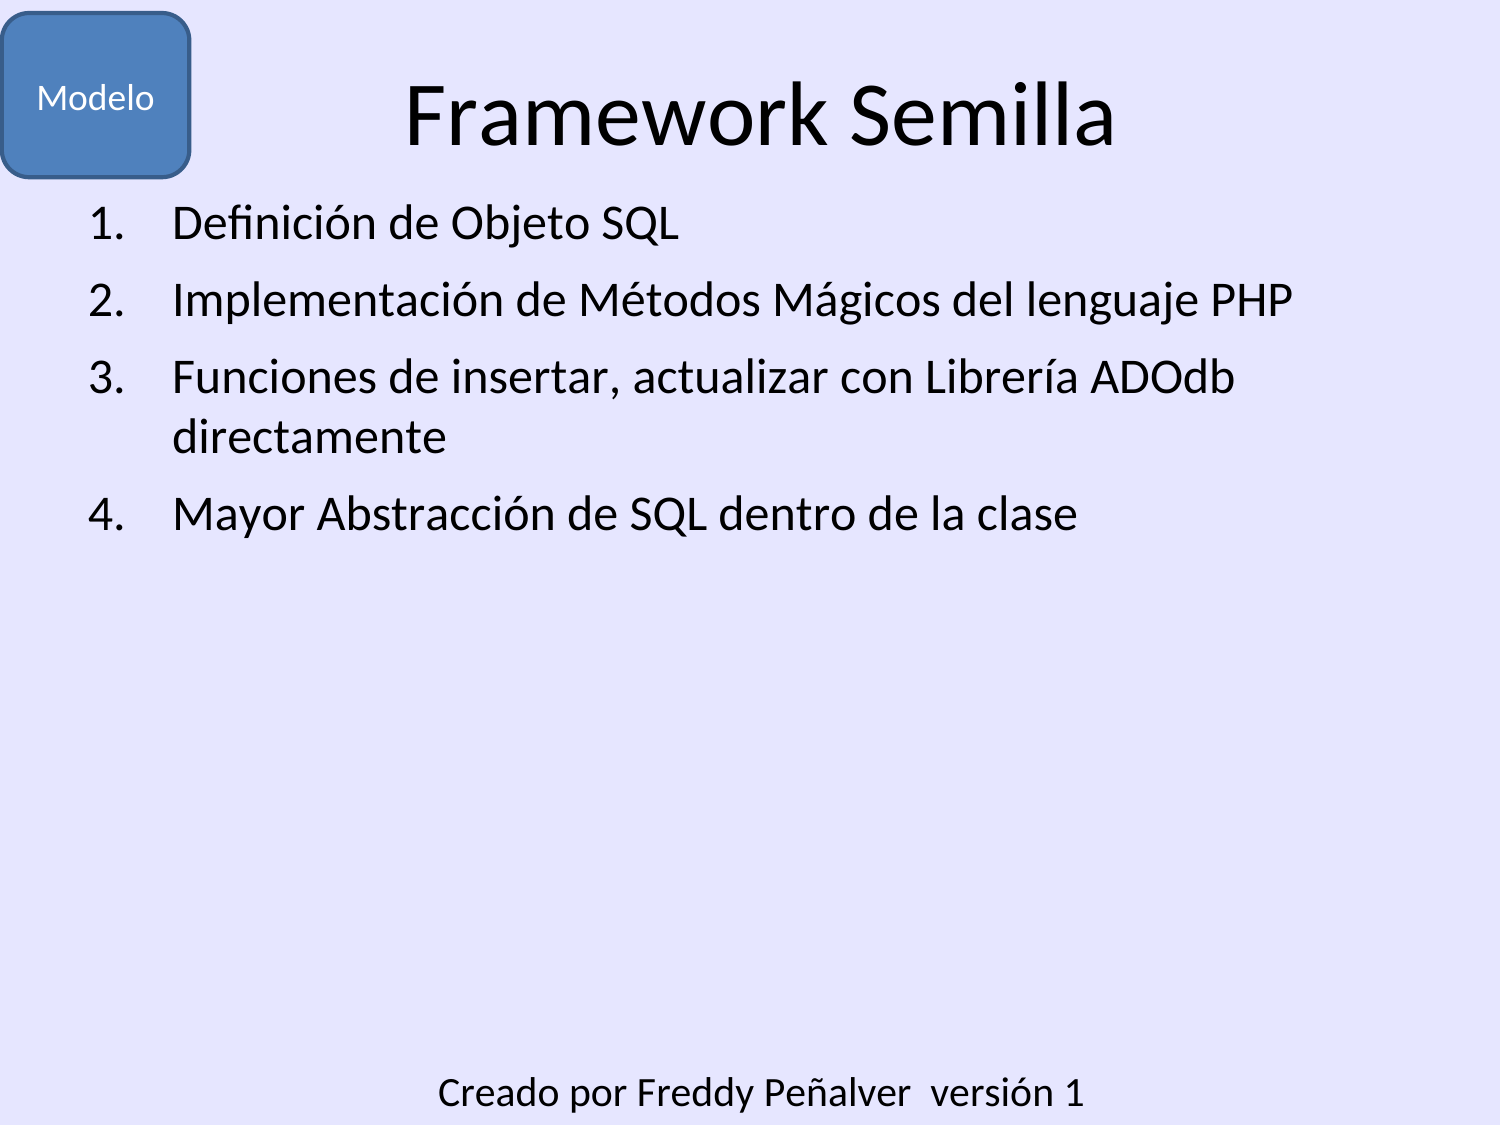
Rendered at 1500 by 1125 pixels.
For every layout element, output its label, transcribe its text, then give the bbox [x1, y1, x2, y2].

text_box Framework Semilla [58, 35, 1465, 183]
text_box Definición de Objeto SQL Implementación de Métodos Mágicos del lenguaje PHP Funciones de insertar, actualizar con Librería ADOdb directamente Mayor Abstracción de SQL dentro de la clase [72, 183, 1423, 925]
text_box Modelo [1, 12, 189, 178]
text_box Creado por Freddy Peñalver versión 1 [58, 1054, 1465, 1125]
